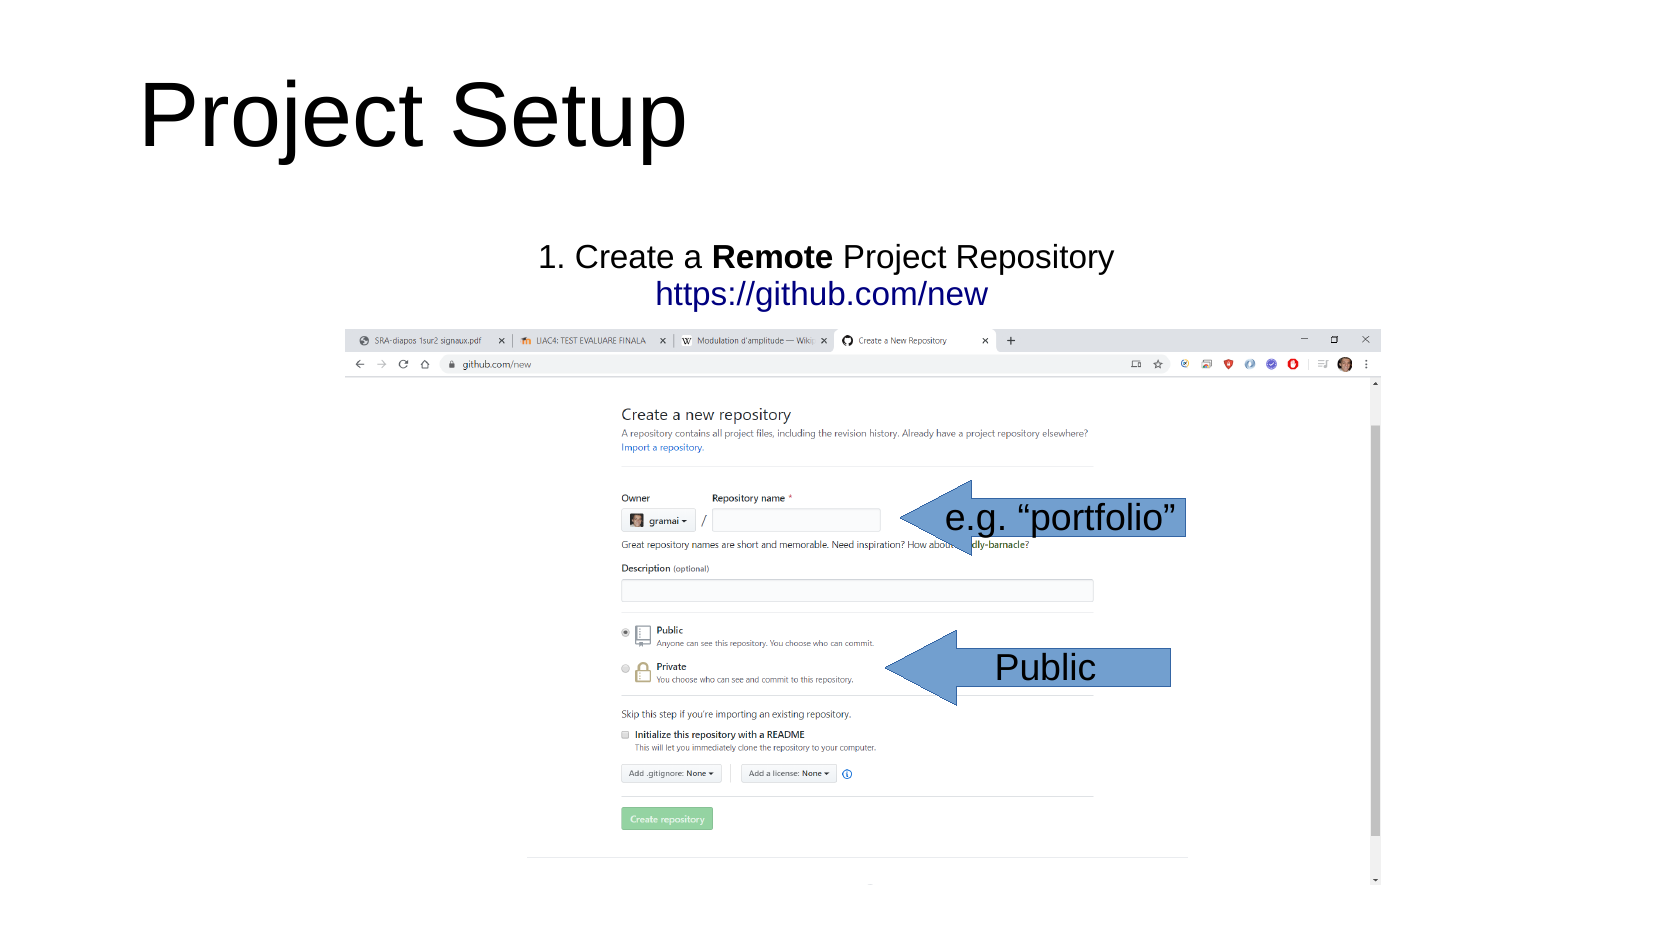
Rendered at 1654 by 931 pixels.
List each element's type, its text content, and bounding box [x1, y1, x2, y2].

title Project Setup [82, 37, 746, 193]
text_box e.g. “portfolio” [900, 480, 1186, 556]
text_box Public [885, 630, 1171, 706]
subtitle 1. Create a Remote Project Repository https://github.com/new [82, 230, 1571, 770]
picture [345, 329, 1381, 886]
